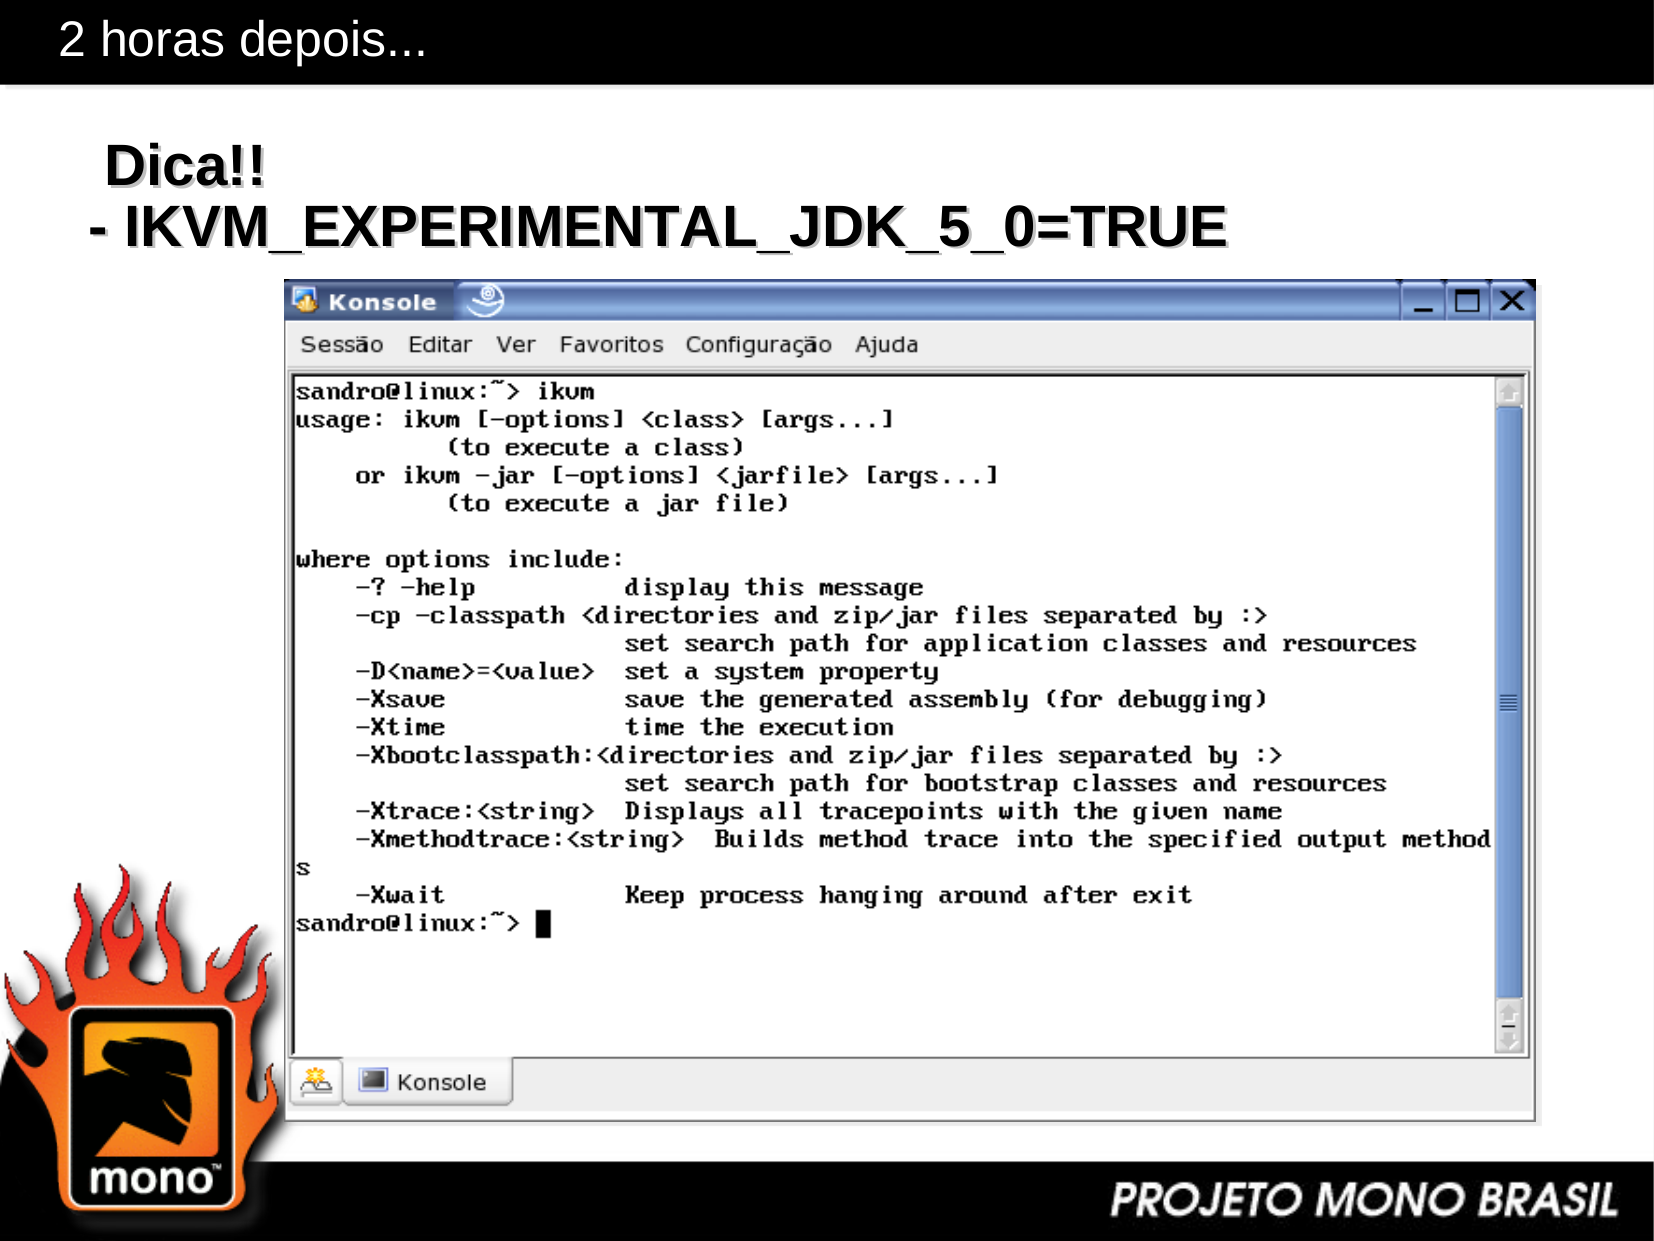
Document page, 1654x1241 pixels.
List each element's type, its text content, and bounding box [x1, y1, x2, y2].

title 2 horas depois... [58, 0, 1471, 83]
picture [0, 85, 1654, 1241]
title Dica!! - IKVM_EXPERIMENTAL_JDK_5_0=TRUE [88, 100, 1477, 296]
